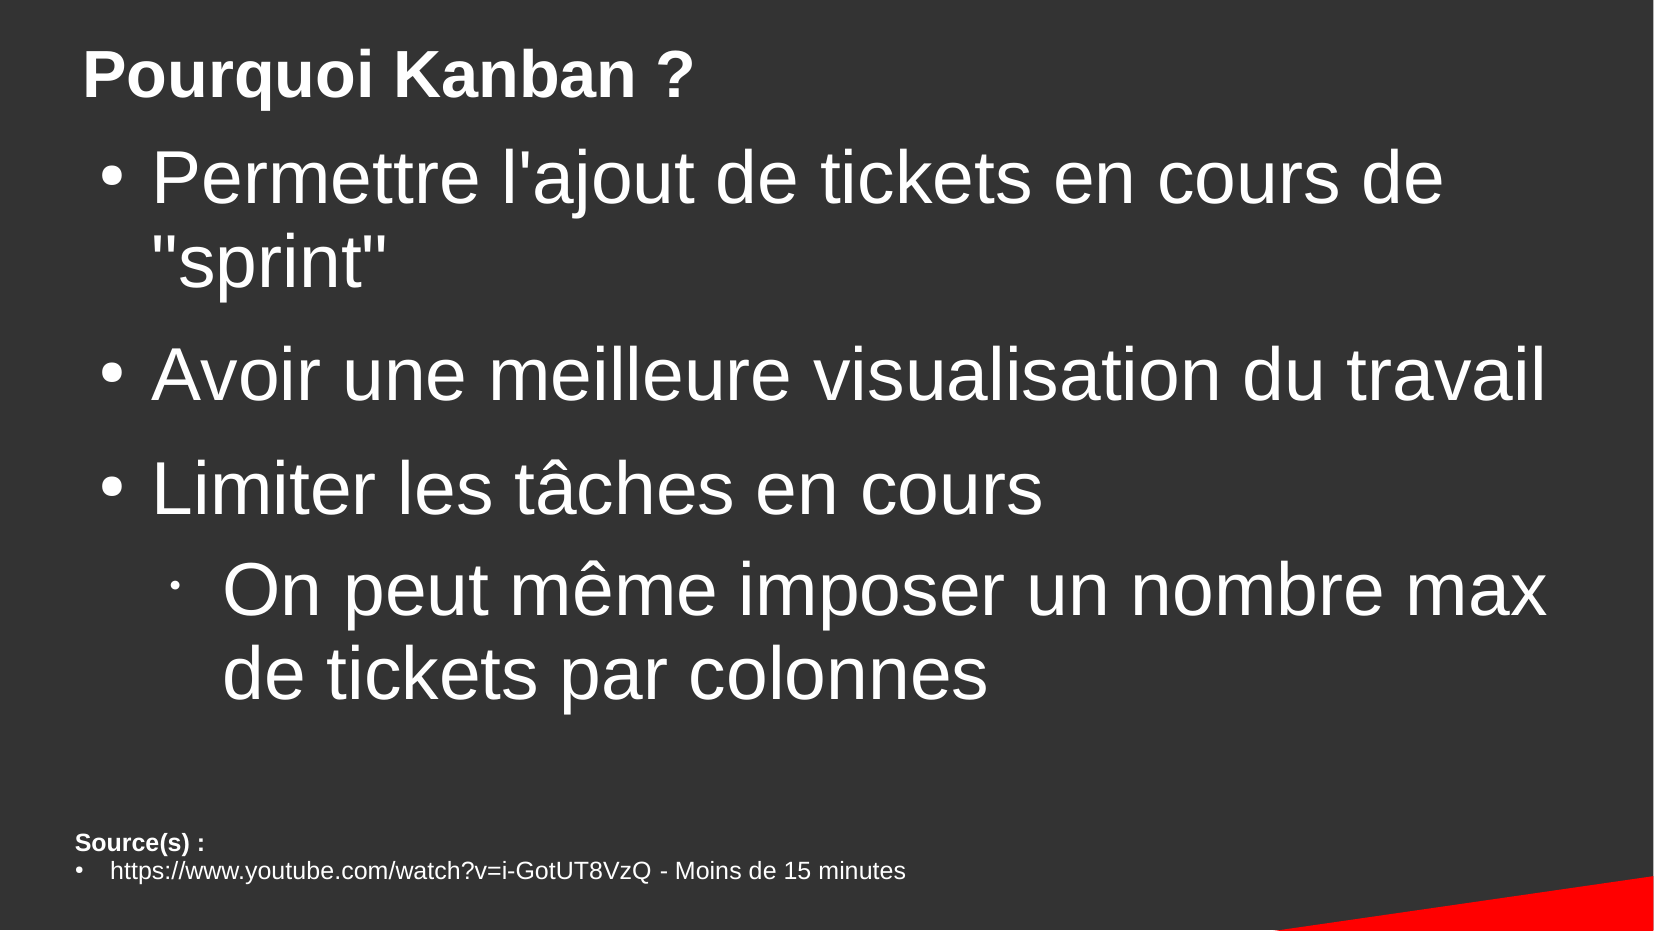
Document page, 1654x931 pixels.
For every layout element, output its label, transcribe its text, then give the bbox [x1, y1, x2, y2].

list Permettre l'ajout de tickets en cours de "sprint" Avoir une meilleure visualisation du travail Limiter les tâches en cours On peut même imposer un nombre max de tickets par colonnes [80, 135, 1620, 777]
text_box Source(s) : https://www.youtube.com/watch?v=i-GotUT8VzQ - Moins de 15 minutes [60, 821, 1546, 921]
text_box [1273, 876, 1654, 931]
title Pourquoi Kanban ? [82, 37, 1571, 122]
